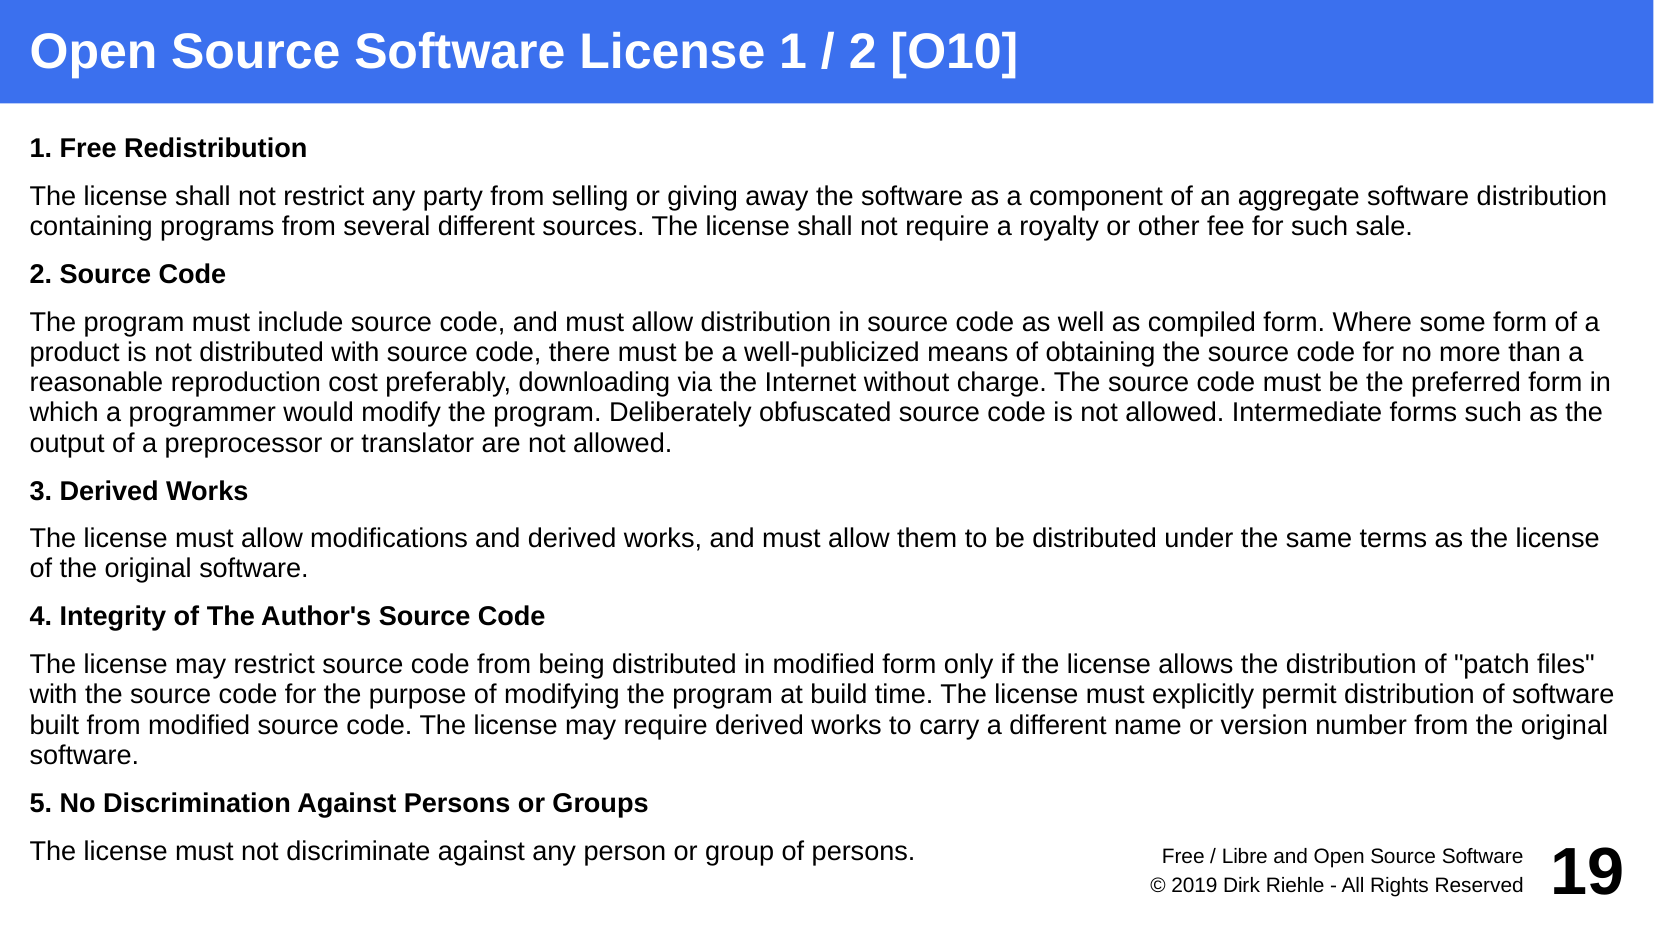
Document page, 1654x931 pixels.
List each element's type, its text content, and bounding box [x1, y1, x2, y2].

title Open Source Software License 1 / 2 [O10] [0, 0, 1654, 104]
list 1. Free Redistribution The license shall not restrict any party from selling or giving away the software as a component of an aggregate software distribution containing programs from several different sources. The license shall not require a royalty or other fee for such sale. 2. Source Code The program must include source code, and must allow distribution in source code as well as compiled form. Where some form of a product is not distributed with source code, there must be a well-publicized means of obtaining the source code for no more than a reasonable reproduction cost preferably, downloading via the Internet without charge. The source code must be the preferred form in which a programmer would modify the program. Deliberately obfuscated source code is not allowed. Intermediate forms such as the output of a preprocessor or translator are not allowed. 3. Derived Works The license must allow modifications and derived works, and must allow them to be distributed under the same terms as the license of the original software. 4. Integrity of The Author's Source Code The license may restrict source code from being distributed in modified form only if the license allows the distribution of "patch files" with the source code for the purpose of modifying the program at build time. The license must explicitly permit distribution of software built from modified source code. The license may require derived works to carry a different name or version number from the original software. 5. No Discrimination Against Persons or Groups The license must not discriminate against any person or group of persons. [29, 132, 1625, 813]
